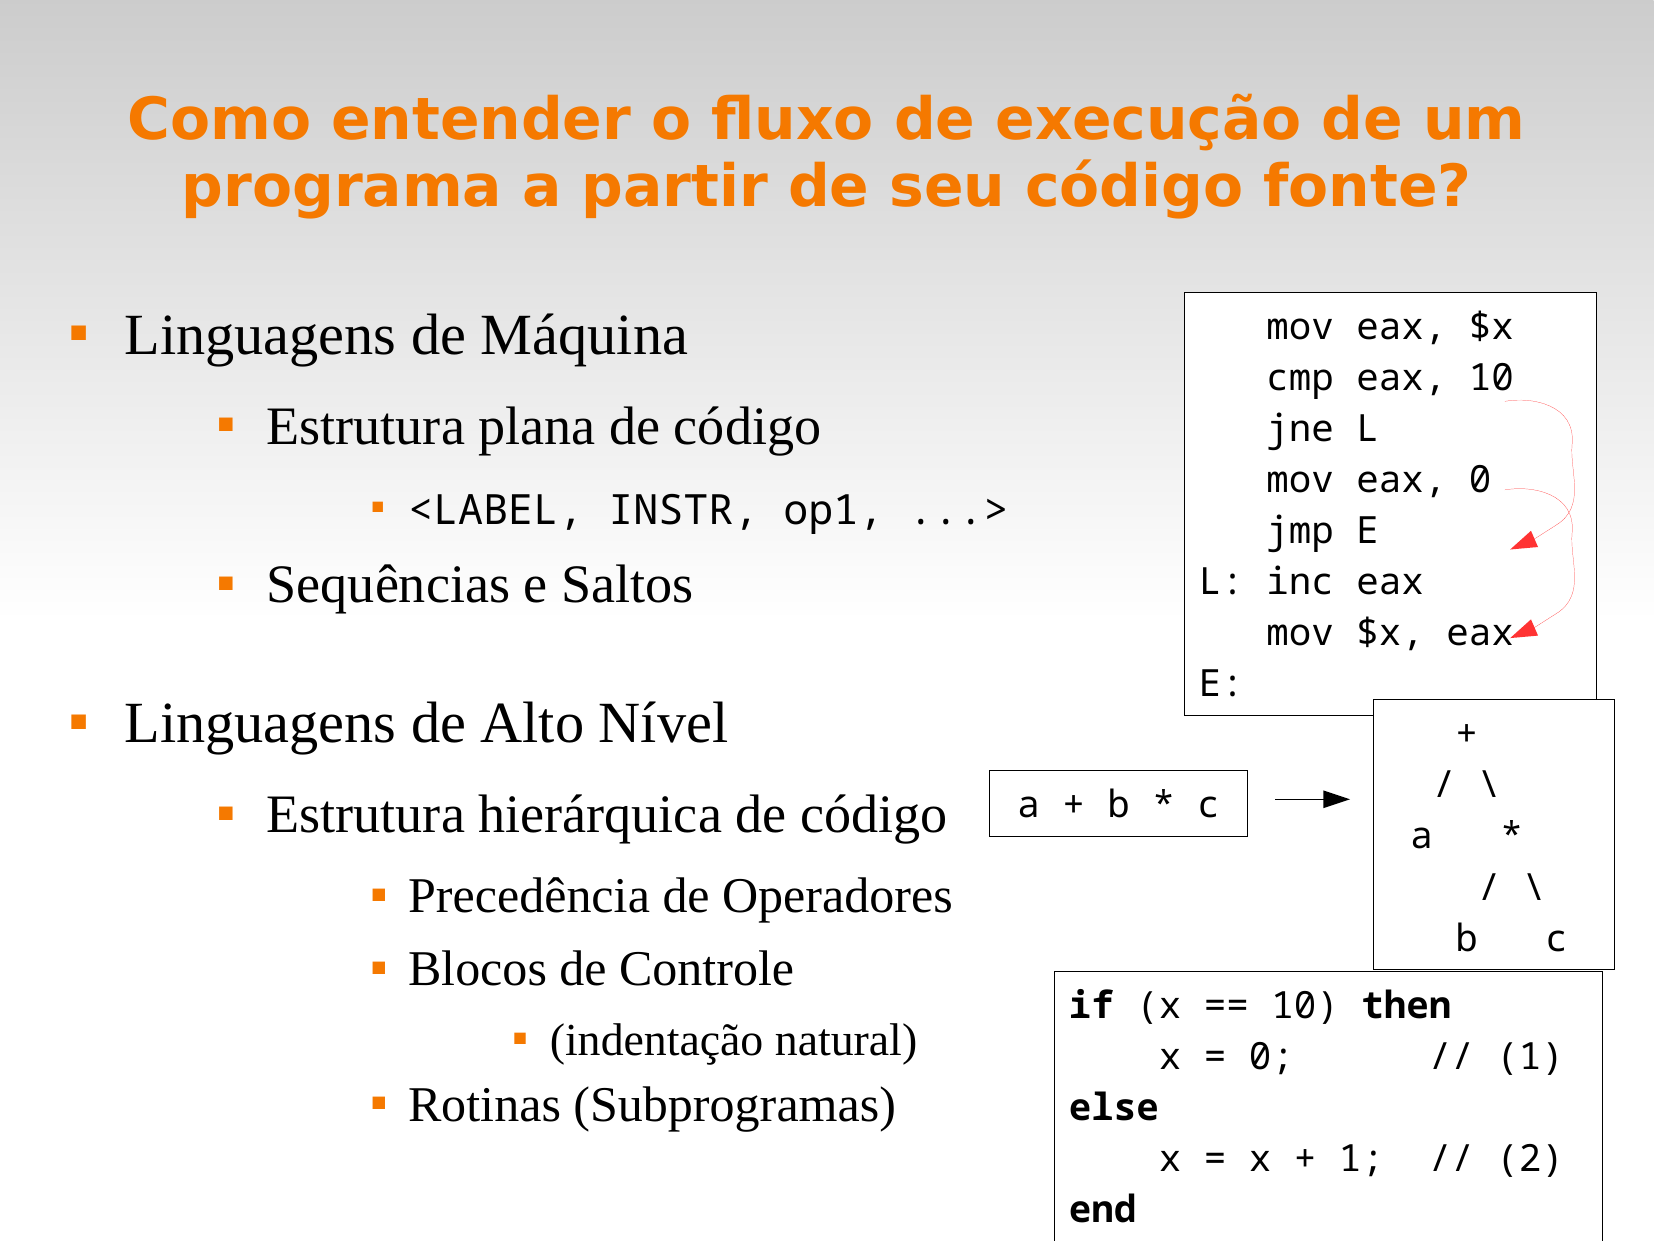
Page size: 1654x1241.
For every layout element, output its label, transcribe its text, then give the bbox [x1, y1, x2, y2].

text_box mov eax, $x cmp eax, 10 jne L mov eax, 0 jmp E L: inc eax mov $x, eax E: [1184, 292, 1597, 668]
list Linguagens de Máquina Estrutura plana de código <LABEL, INSTR, op1, ...> Sequências e Saltos Linguagens de Alto Nível Estrutura hierárquica de código Precedência de Operadores Blocos de Controle (indentação natural) Rotinas (Subprogramas) [0, 302, 1357, 1174]
text_box + / \ a * / \ b c [1373, 699, 1615, 932]
text_box a + b * c [989, 770, 1248, 833]
text_box if (x == 10) then x = 0; // (1) else x = x + 1; // (2) end [1054, 971, 1603, 1210]
title Como entender o fluxo de execução de um programa a partir de seu código fonte? [82, 49, 1571, 257]
